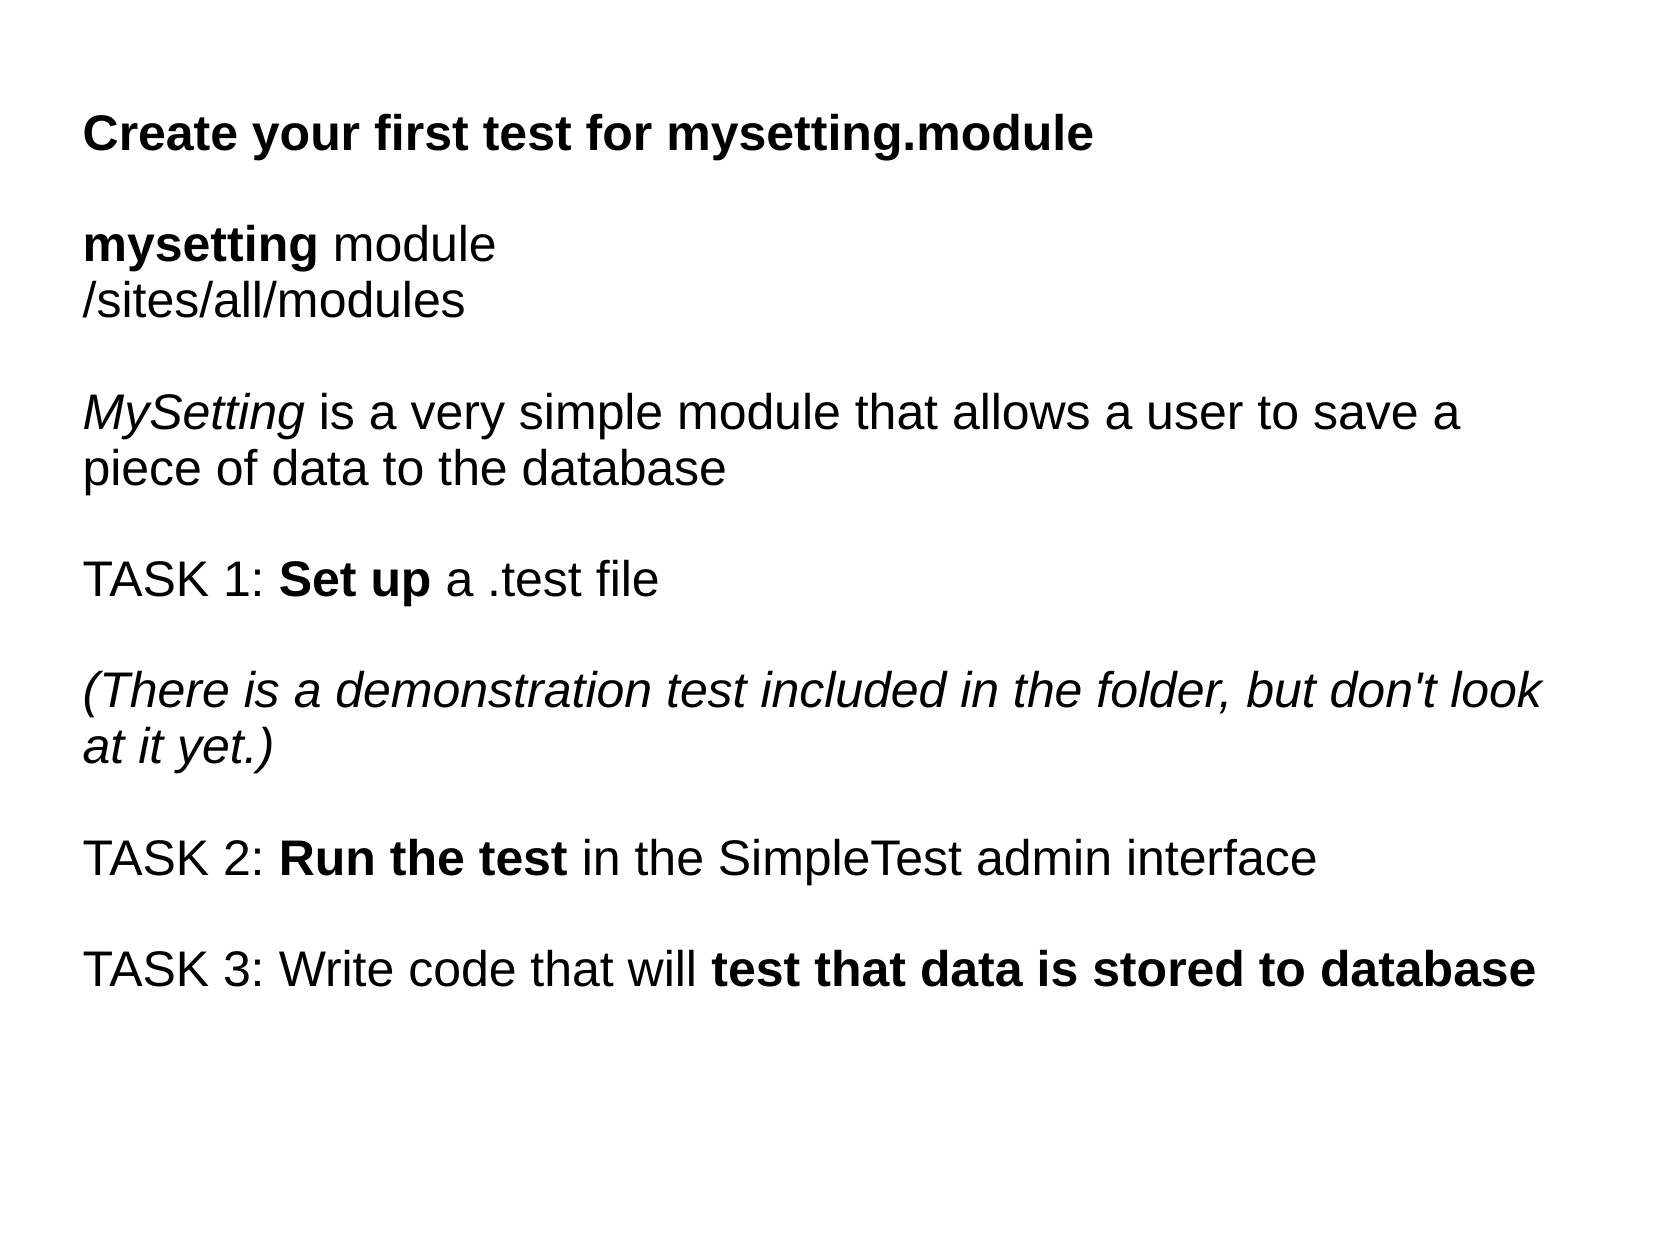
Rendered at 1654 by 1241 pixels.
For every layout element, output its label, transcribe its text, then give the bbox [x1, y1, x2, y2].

subtitle Create your first test for mysetting.module mysetting module /sites/all/modules MySetting is a very simple module that allows a user to save a piece of data to the database TASK 1: Set up a .test file (There is a demonstration test included in the folder, but don't look at it yet.) TASK 2: Run the test in the SimpleTest admin interface TASK 3: Write code that will test that data is stored to database [82, 56, 1571, 1102]
